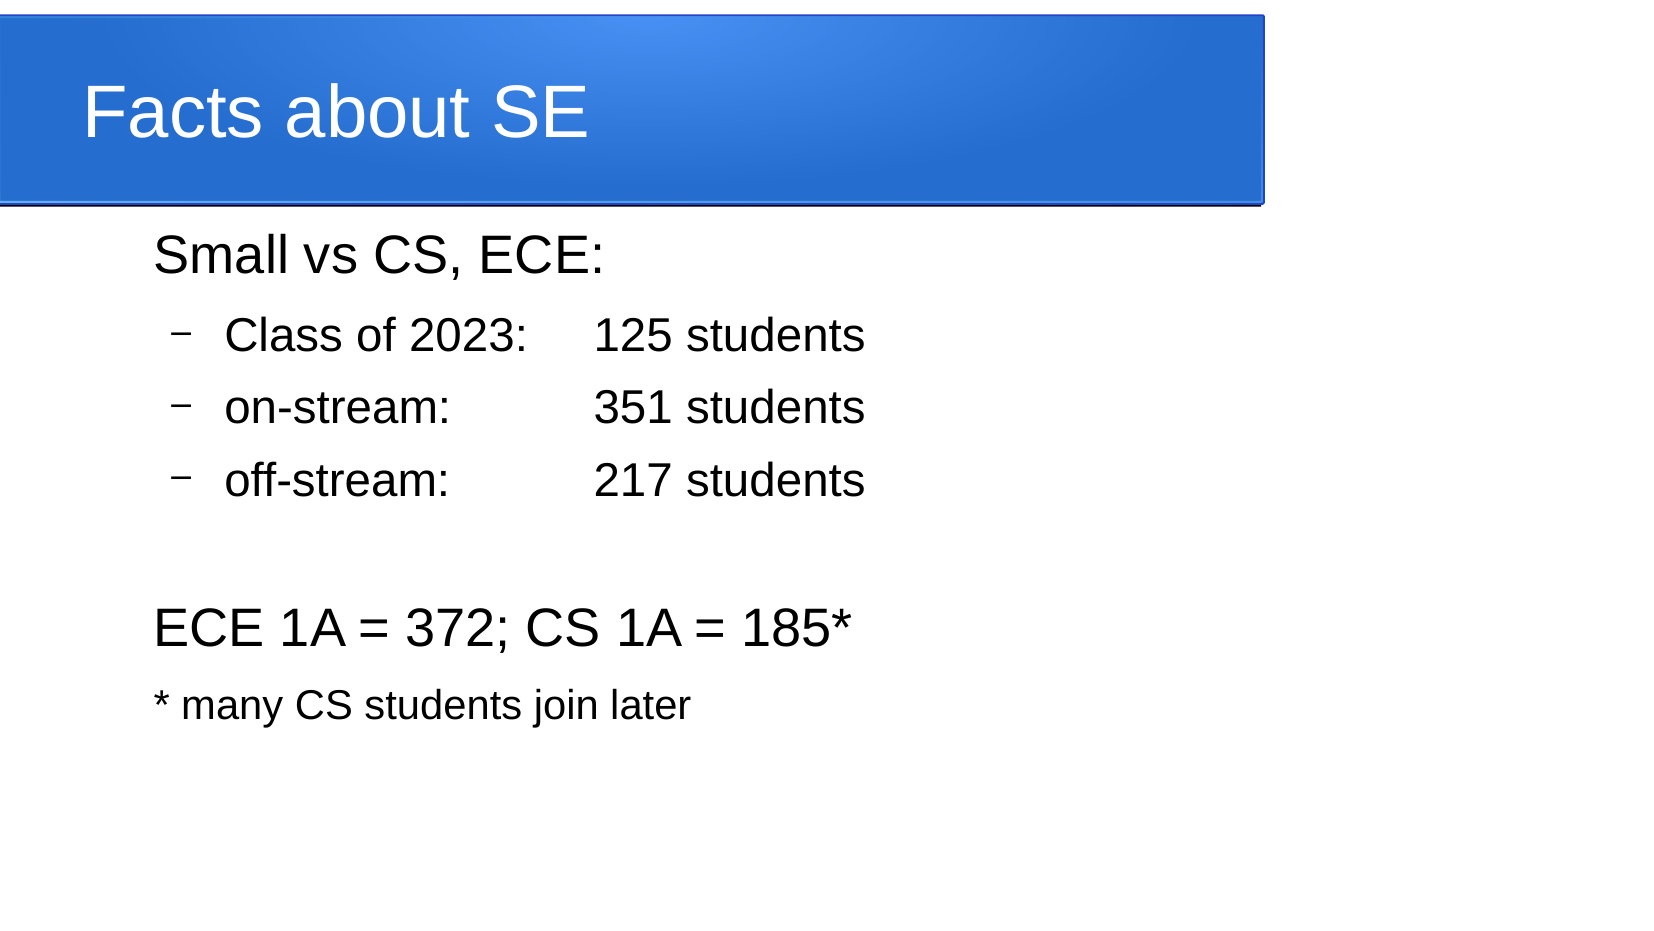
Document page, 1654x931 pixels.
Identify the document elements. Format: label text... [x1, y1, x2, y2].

title Facts about SE [82, 35, 1235, 189]
list Small vs CS, ECE: Class of 2023: 125 students on-stream: 351 students off-stream: 217 students ECE 1A = 372; CS 1A = 185* * many CS students join later [82, 224, 1576, 841]
